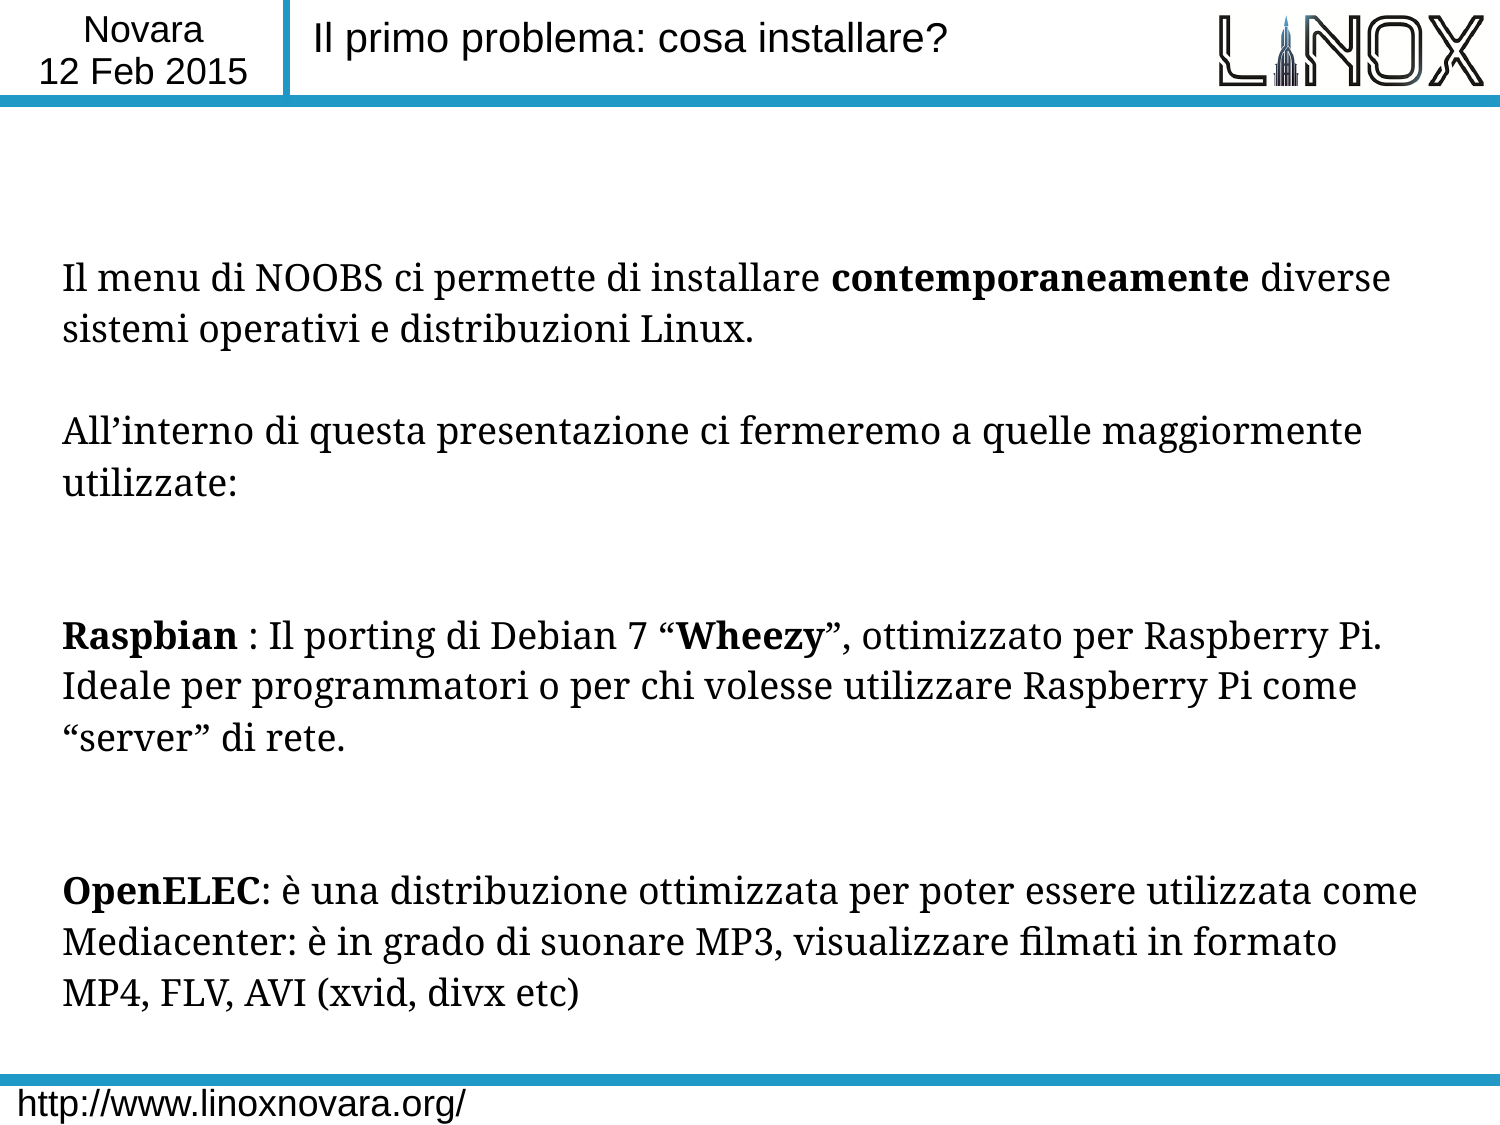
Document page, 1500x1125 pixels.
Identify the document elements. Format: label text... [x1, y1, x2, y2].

list Il primo problema: cosa installare? [297, 7, 1323, 83]
picture [0, 0, 1500, 107]
picture [0, 1074, 1500, 1086]
text_box Il menu di NOOBS ci permette di installare contemporaneamente diverse sistemi operativi e distribuzioni Linux. All’interno di questa presentazione ci fermeremo a quelle maggiormente utilizzate: Raspbian : Il porting di Debian 7 “Wheezy”, ottimizzato per Raspberry Pi. Ideale per programmatori o per chi volesse utilizzare Raspberry Pi come “server” di rete. OpenELEC: è una distribuzione ottimizzata per poter essere utilizzata come Mediacenter: è in grado di suonare MP3, visualizzare filmati in formato MP4, FLV, AVI (xvid, divx etc) [47, 244, 1452, 993]
